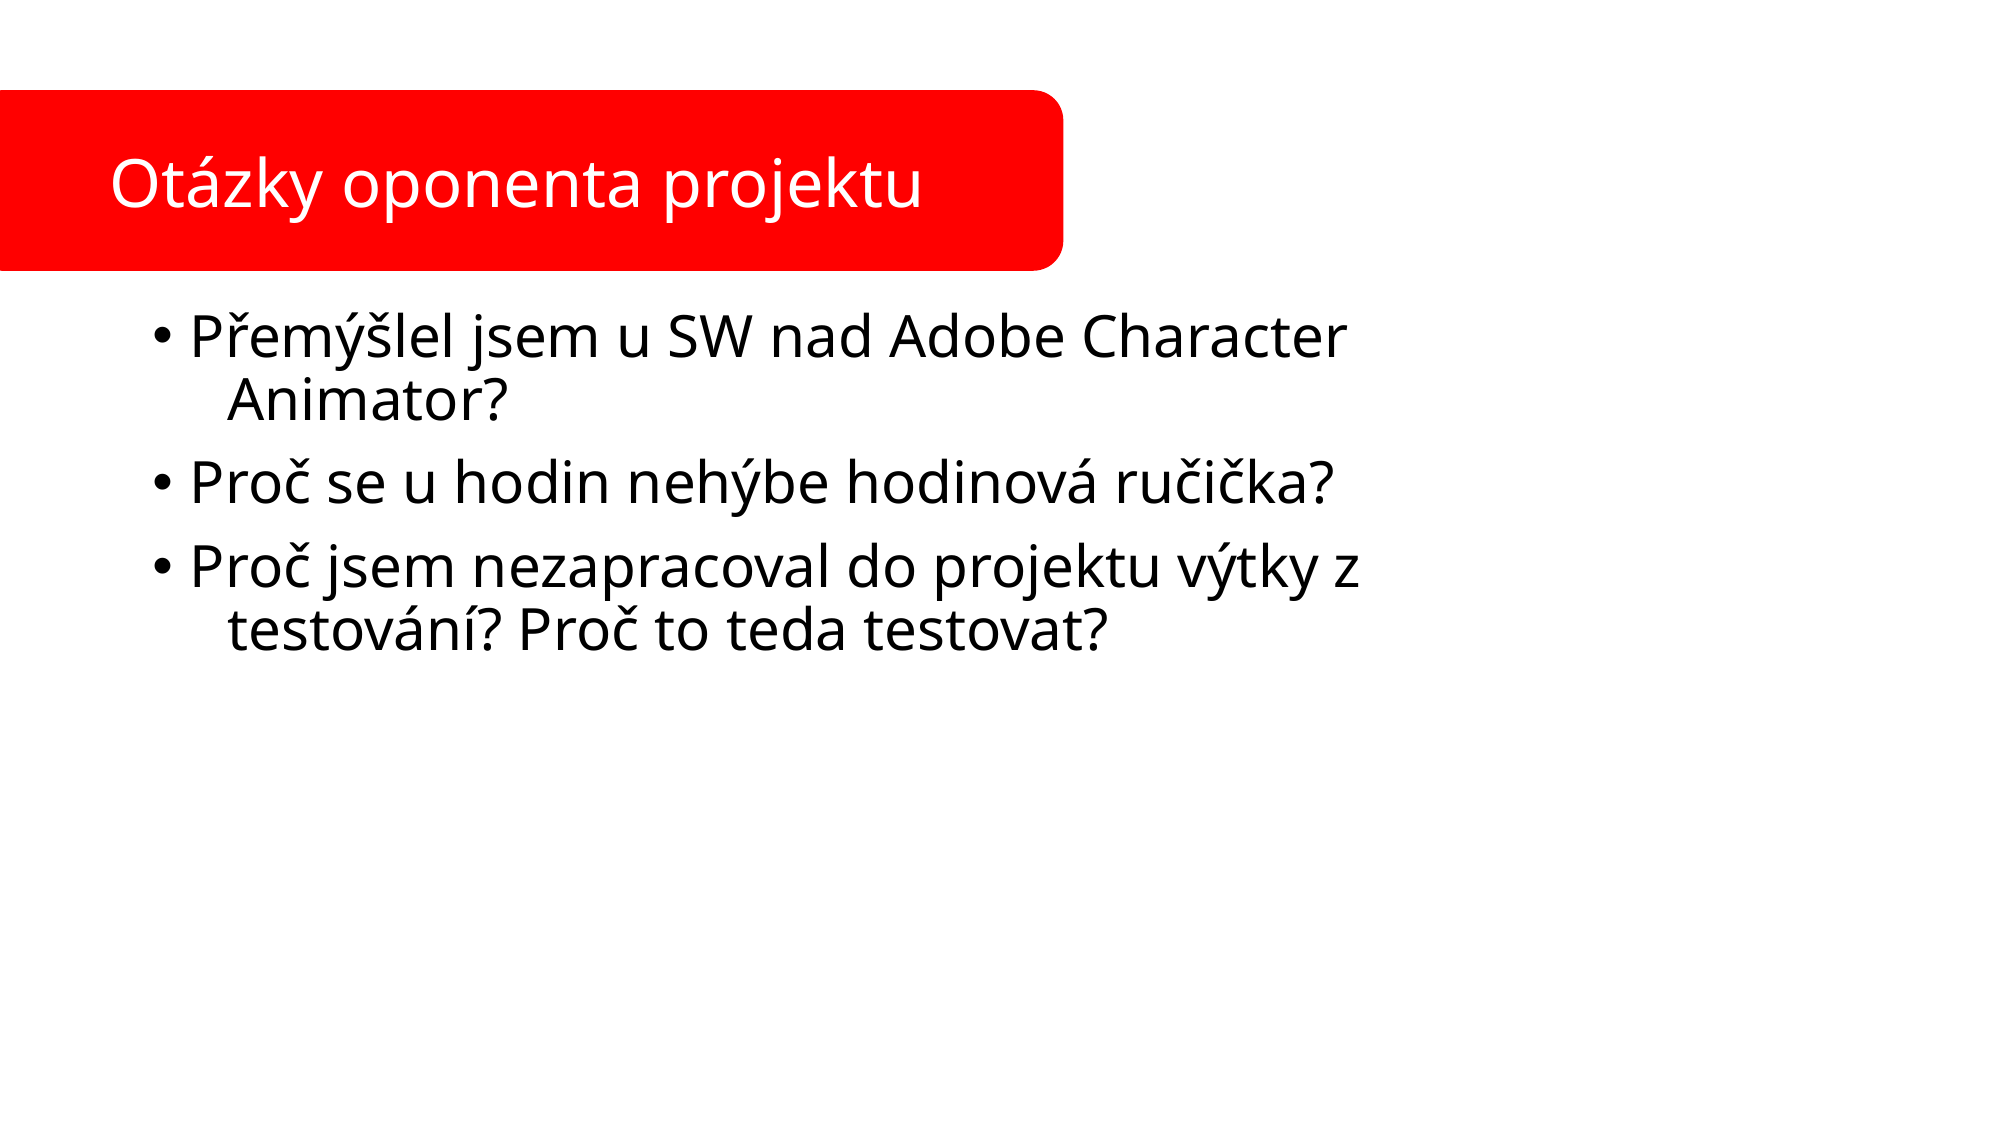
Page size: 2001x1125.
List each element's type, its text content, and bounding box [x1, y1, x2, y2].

list Přemýšlel jsem u SW nad Adobe Character Animator? Proč se u hodin nehýbe hodinová ručička? Proč jsem nezapracoval do projektu výtky z testování? Proč to teda testovat? [137, 299, 1616, 1014]
text_box Otázky oponenta projektu [0, 90, 1064, 271]
